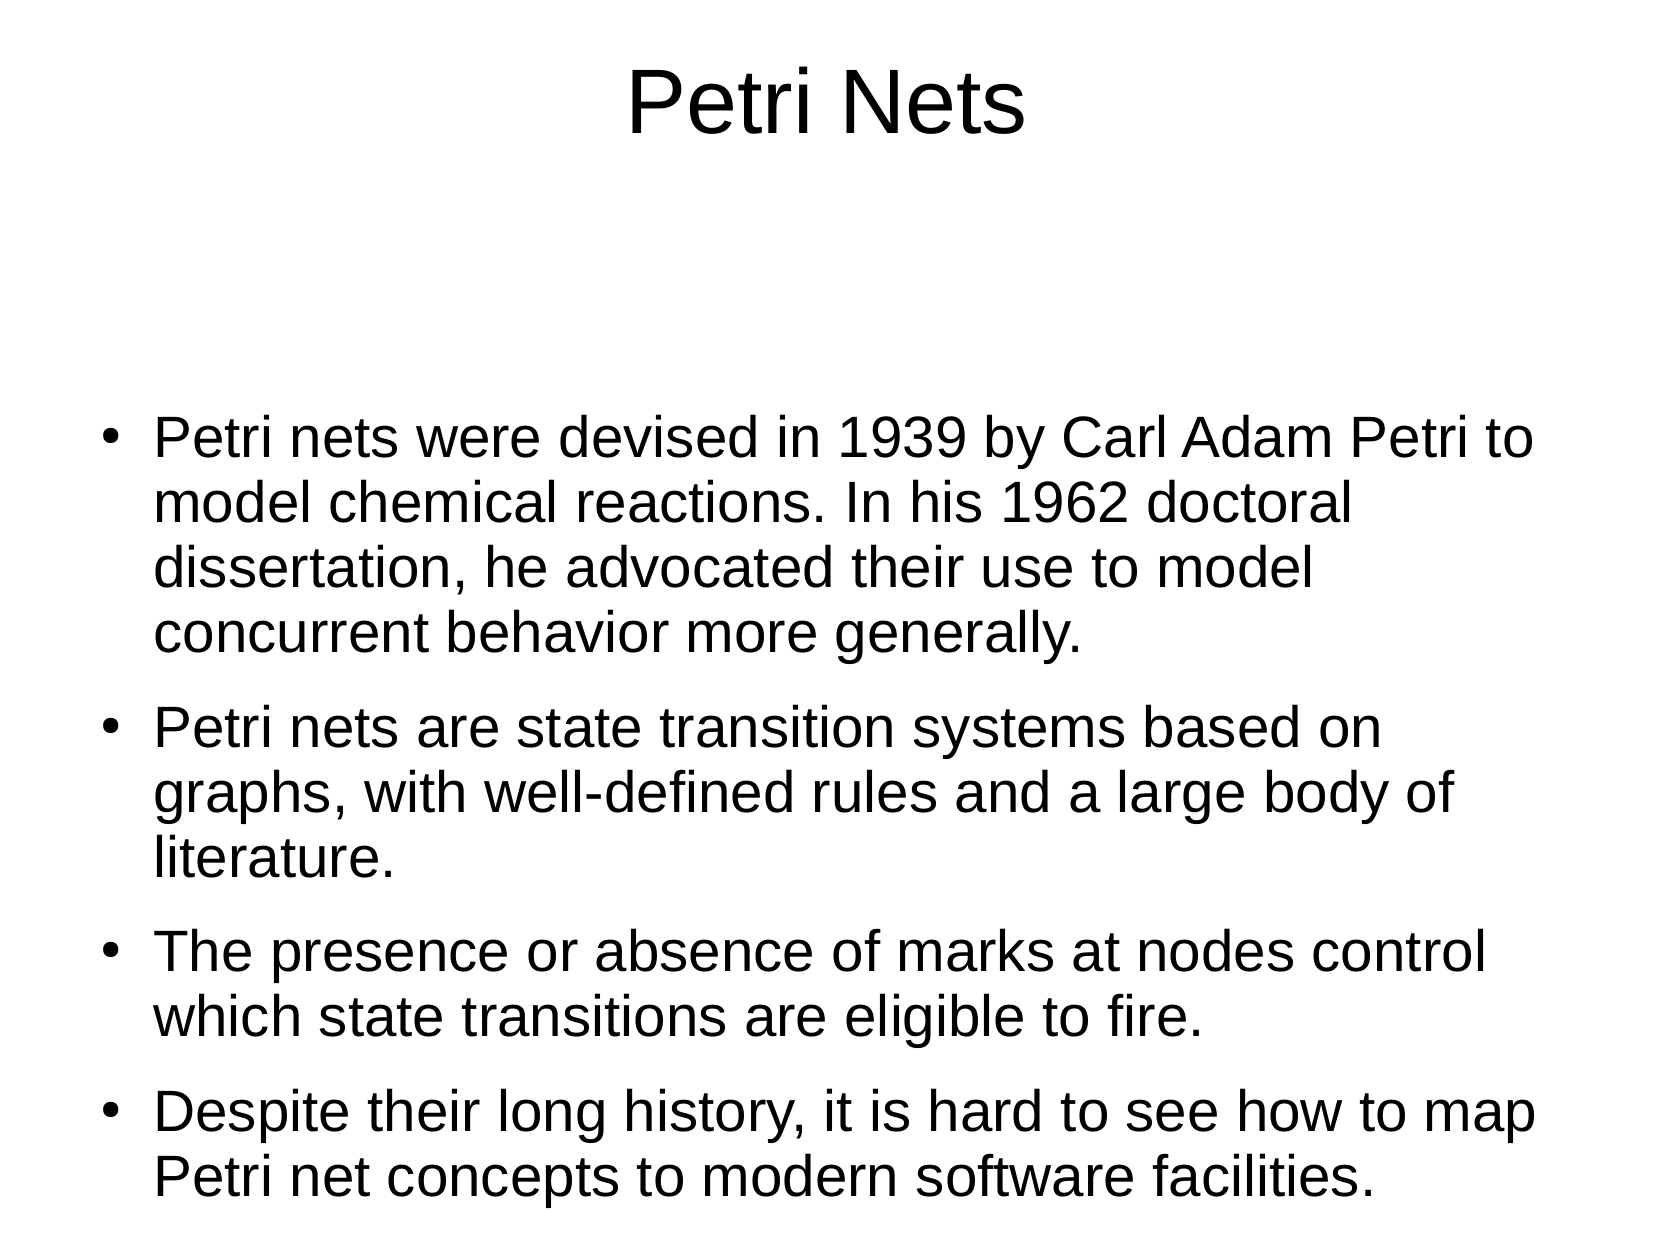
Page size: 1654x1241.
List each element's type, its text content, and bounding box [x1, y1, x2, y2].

title Petri Nets [375, 39, 1279, 166]
list Petri nets were devised in 1939 by Carl Adam Petri to model chemical reactions. In his 1962 doctoral dissertation, he advocated their use to model concurrent behavior more generally. Petri nets are state transition systems based on graphs, with well-defined rules and a large body of literature. The presence or absence of marks at nodes control which state transitions are eligible to fire. Despite their long history, it is hard to see how to map Petri net concepts to modern software facilities. [82, 405, 1571, 1207]
